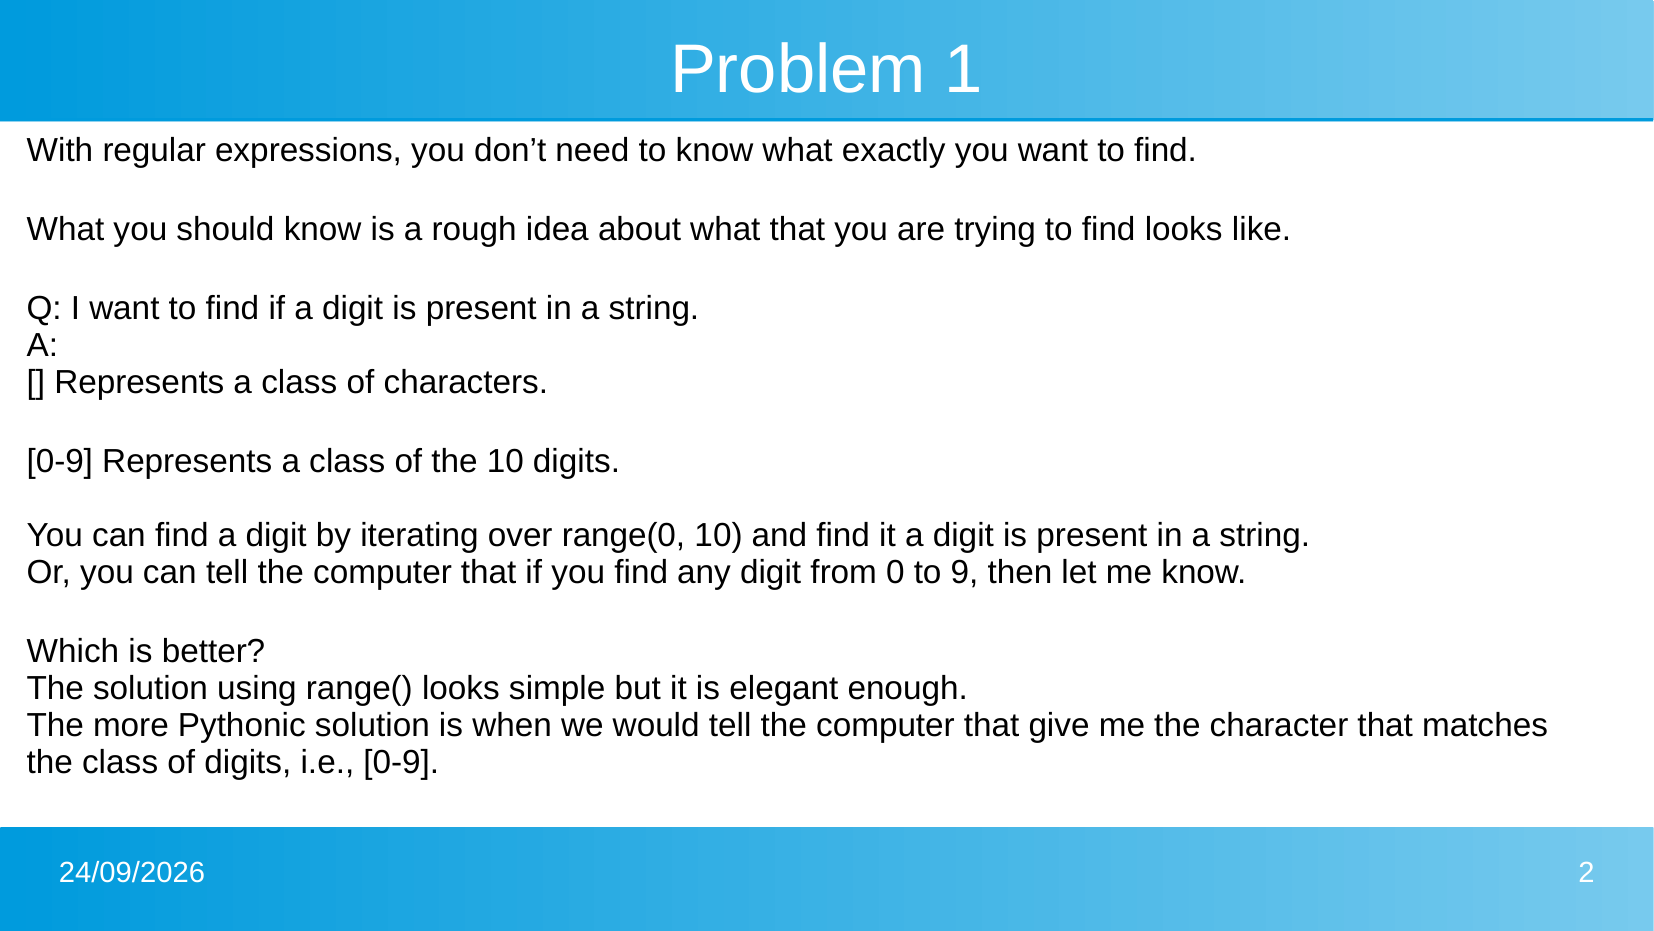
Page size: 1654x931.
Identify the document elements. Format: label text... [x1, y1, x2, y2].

text_box With regular expressions, you don’t need to know what exactly you want to find. What you should know is a rough idea about what that you are trying to find looks like. Q: I want to find if a digit is present in a string. A: [] Represents a class of characters. [0-9] Represents a class of the 10 digits. You can find a digit by iterating over range(0, 10) and find it a digit is present in a string. Or, you can tell the computer that if you find any digit from 0 to 9, then let me know. Which is better? The solution using range() looks simple but it is elegant enough. The more Pythonic solution is when we would tell the computer that give me the character that matches the class of digits, i.e., [0-9]. [11, 124, 1607, 789]
title Problem 1 [59, 29, 1595, 108]
